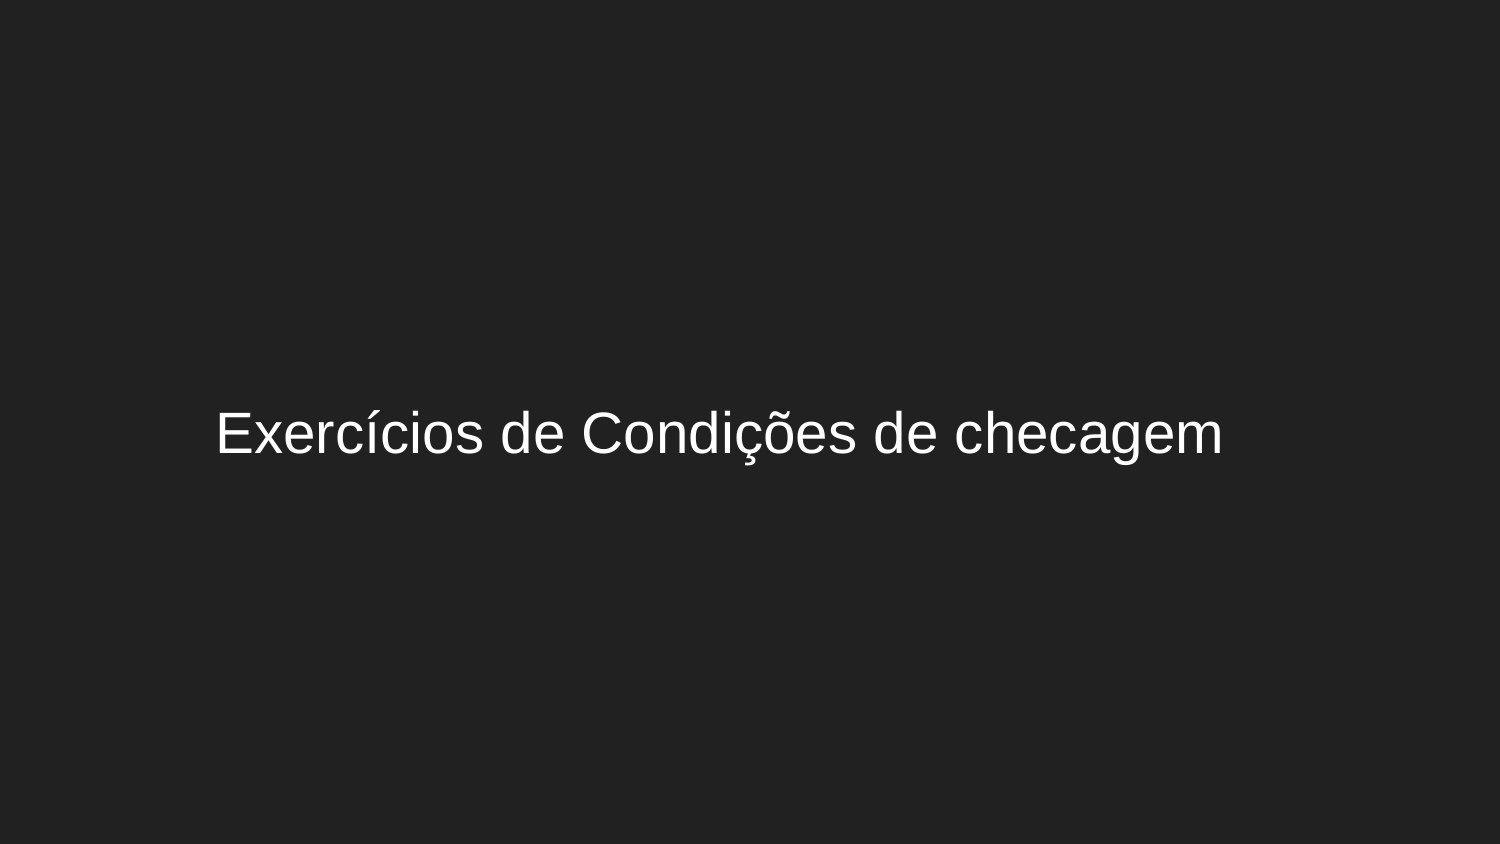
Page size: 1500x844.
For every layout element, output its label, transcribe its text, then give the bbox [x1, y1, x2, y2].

text_box Exercícios de Condições de checagem [200, 380, 1311, 475]
